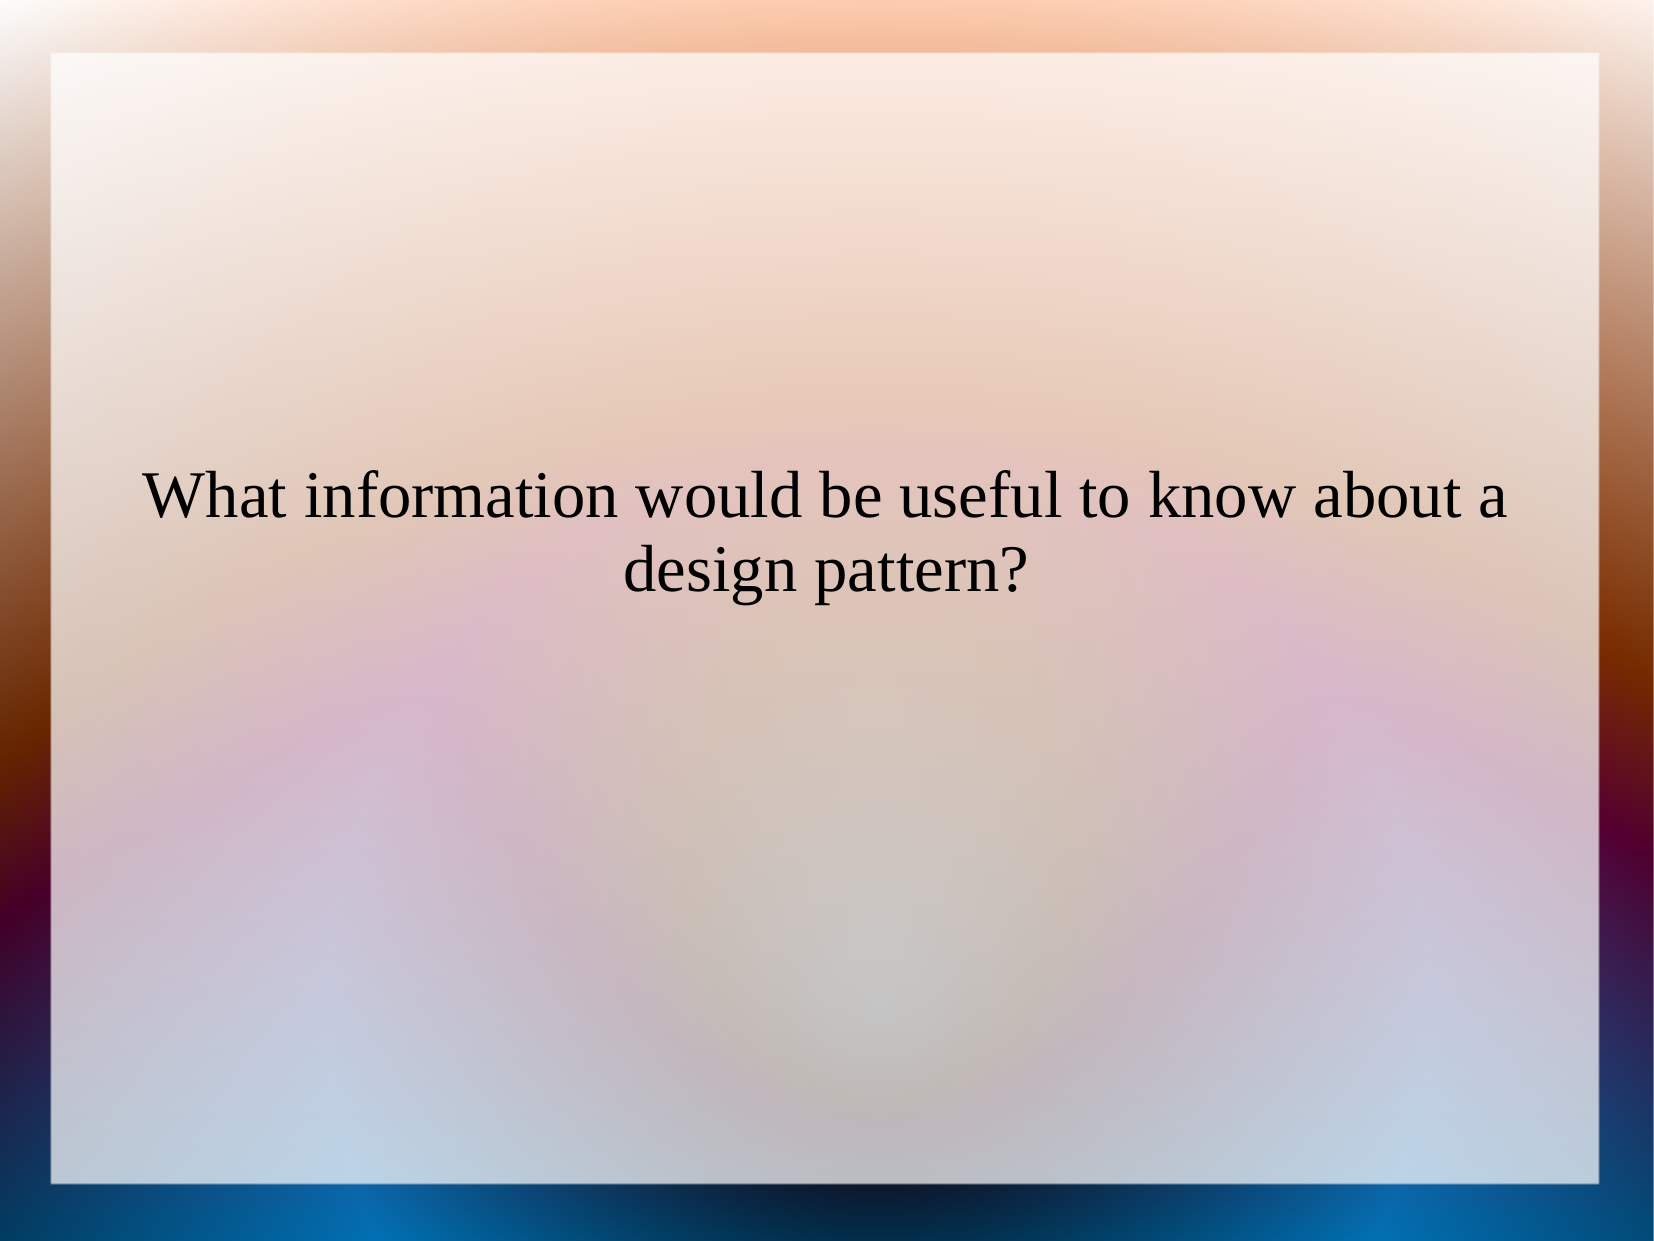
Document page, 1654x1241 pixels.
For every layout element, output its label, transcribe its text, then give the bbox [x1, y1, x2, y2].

subtitle What information would be useful to know about a design pattern? [82, 55, 1571, 1010]
picture [0, 0, 1654, 1241]
